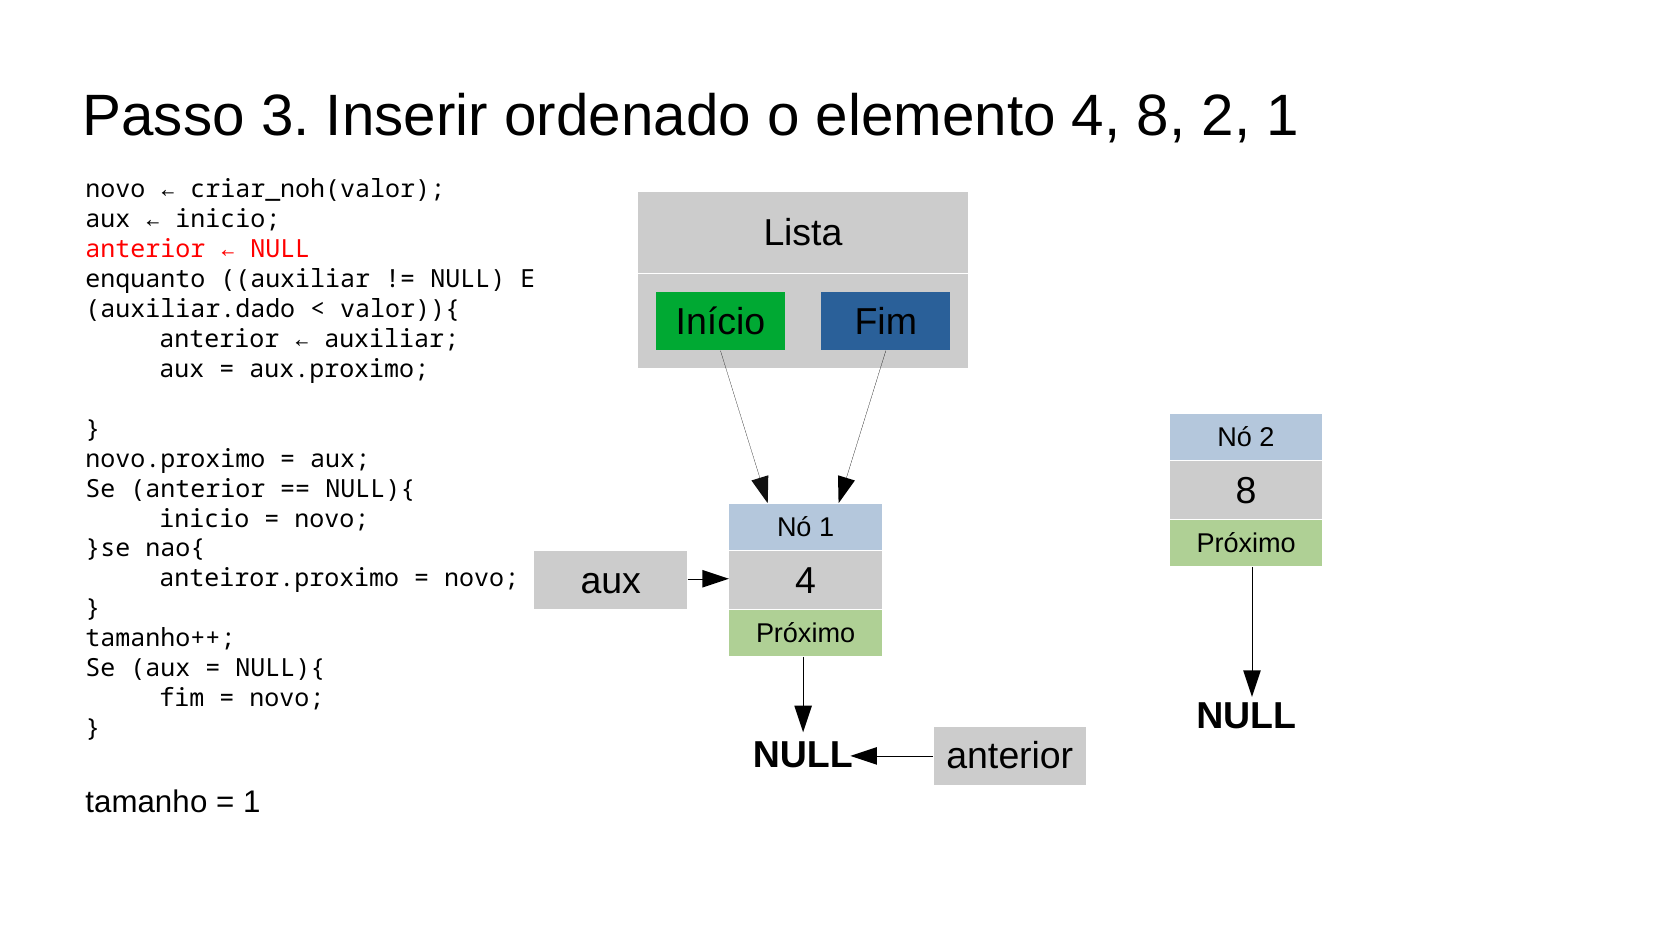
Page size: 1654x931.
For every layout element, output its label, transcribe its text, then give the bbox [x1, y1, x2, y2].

text_box Fim [820, 291, 951, 351]
text_box [637, 273, 969, 369]
text_box Lista [637, 191, 969, 273]
text_box 4 [728, 551, 883, 609]
text_box Nó 1 [728, 503, 883, 551]
text_box Início [655, 291, 786, 351]
text_box 8 [1169, 461, 1323, 519]
text_box Próximo [1169, 519, 1323, 567]
title Passo 3. Inserir ordenado o elemento 4, 8, 2, 1 [82, 37, 1571, 193]
text_box NULL [738, 726, 868, 784]
text_box novo ← criar_noh(valor); aux ← inicio; anterior ← NULL enquanto ((auxiliar != NULL) E (auxiliar.dado < valor)){ anterior ← auxiliar; aux = aux.proximo; } novo.proximo = aux; Se (anterior == NULL){ inicio = novo; }se nao{ anteiror.proximo = novo; } tamanho++; Se (aux = NULL){ fim = novo; } [70, 165, 615, 779]
text_box anterior [933, 726, 1087, 786]
text_box aux [533, 550, 688, 610]
text_box tamanho = 1 [70, 779, 276, 827]
text_box Próximo [728, 609, 883, 657]
text_box Nó 2 [1169, 413, 1323, 461]
text_box NULL [1181, 687, 1312, 745]
